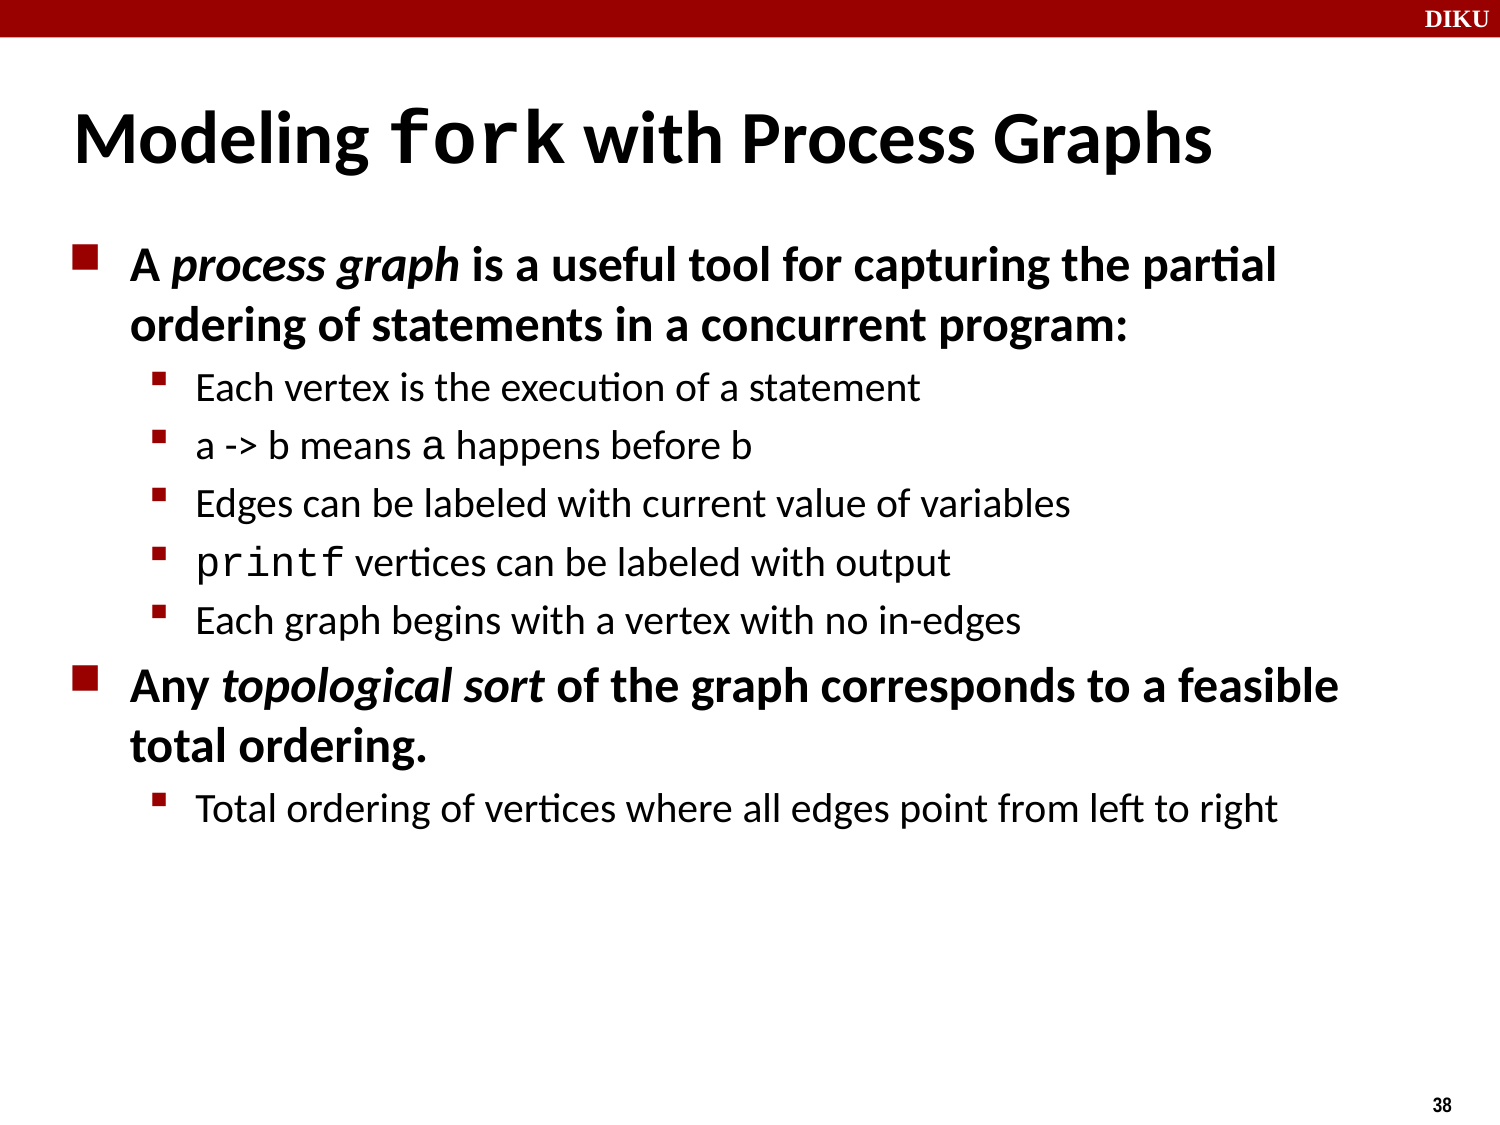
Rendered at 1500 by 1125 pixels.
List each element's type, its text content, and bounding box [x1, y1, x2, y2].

list A process graph is a useful tool for capturing the partial ordering of statements in a concurrent program: Each vertex is the execution of a statement a -> b means a happens before b Edges can be labeled with current value of variables printf vertices can be labeled with output Each graph begins with a vertex with no in-edges Any topological sort of the graph corresponds to a feasible total ordering. Total ordering of vertices where all edges point from left to right [58, 223, 1463, 988]
title Modeling fork with Process Graphs [58, 71, 1304, 197]
